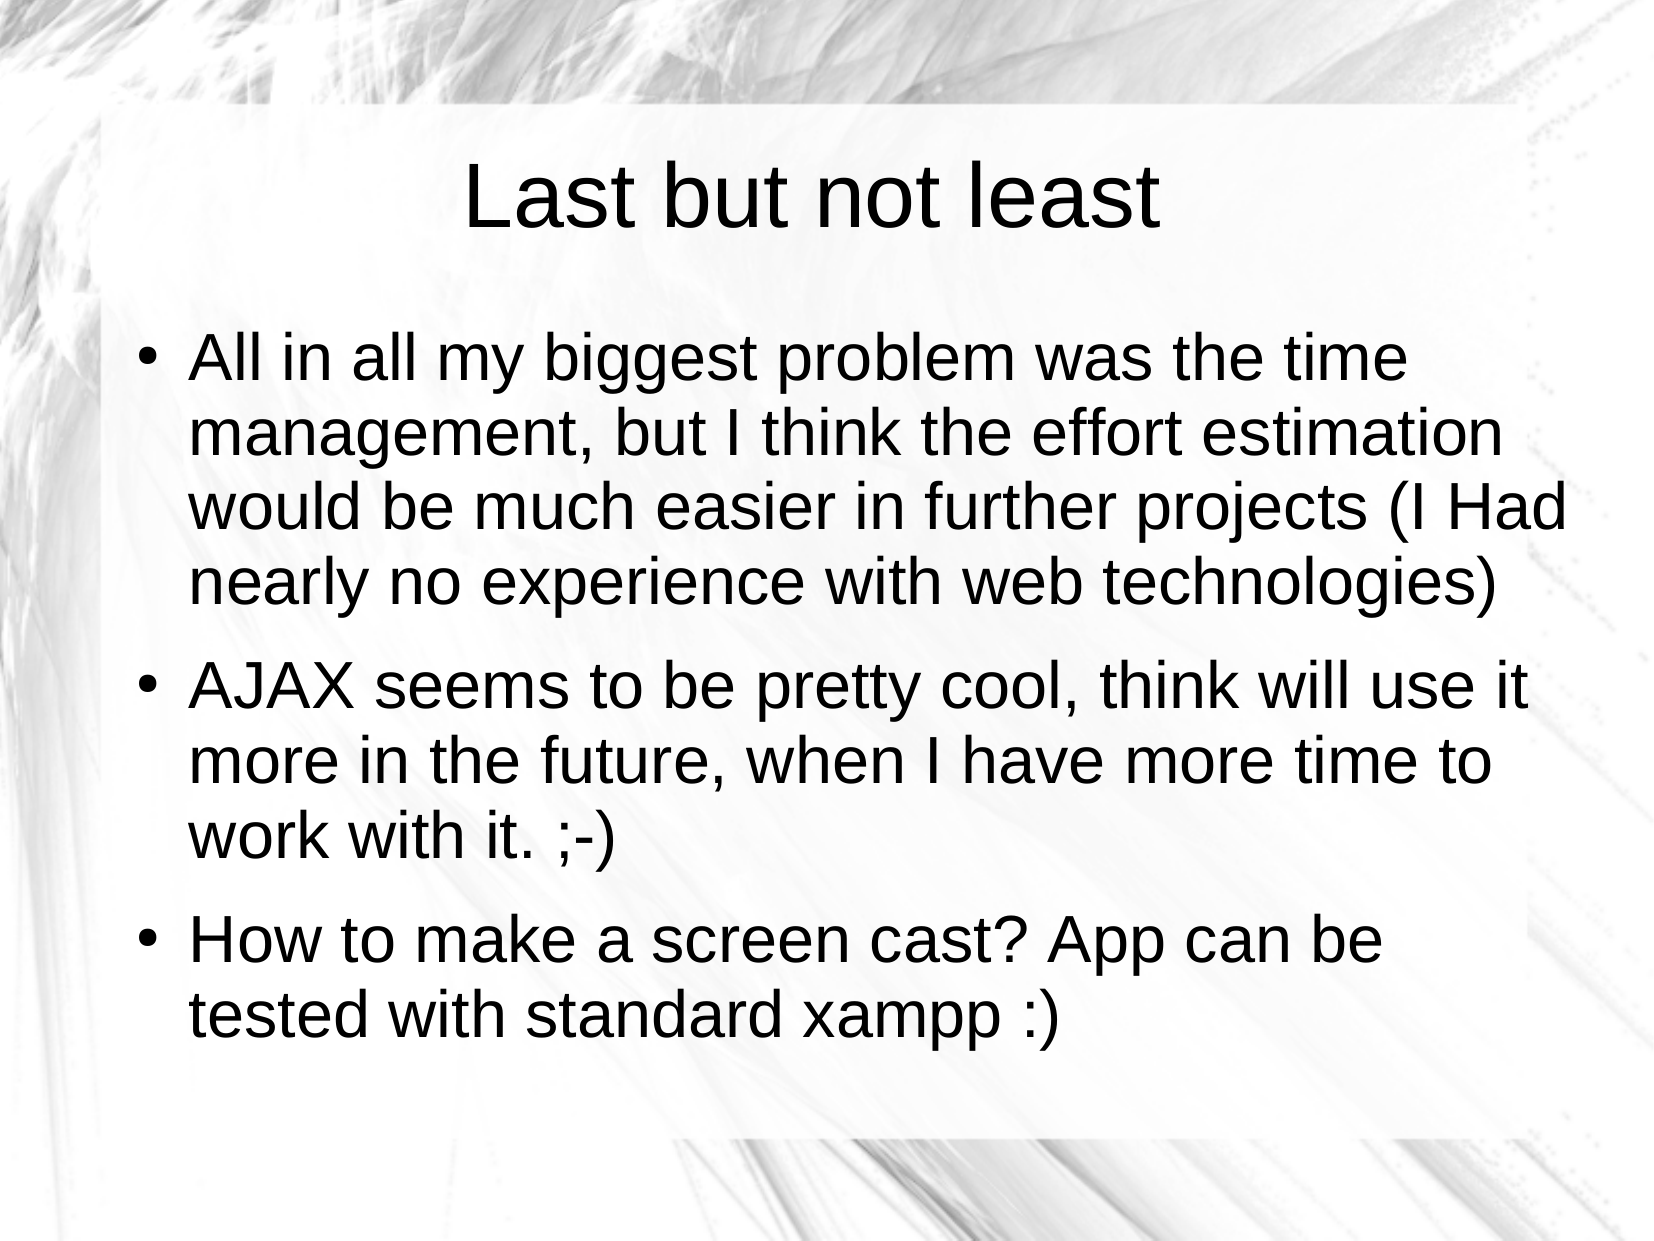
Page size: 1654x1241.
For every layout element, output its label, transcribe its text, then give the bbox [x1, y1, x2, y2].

picture [0, 0, 1654, 1241]
title Last but not least [118, 112, 1506, 281]
list All in all my biggest problem was the time management, but I think the effort estimation would be much easier in further projects (I Had nearly no experience with web technologies) AJAX seems to be pretty cool, think will use it more in the future, when I have more time to work with it. ;-) How to make a screen cast? App can be tested with standard xampp :) [118, 319, 1571, 1052]
